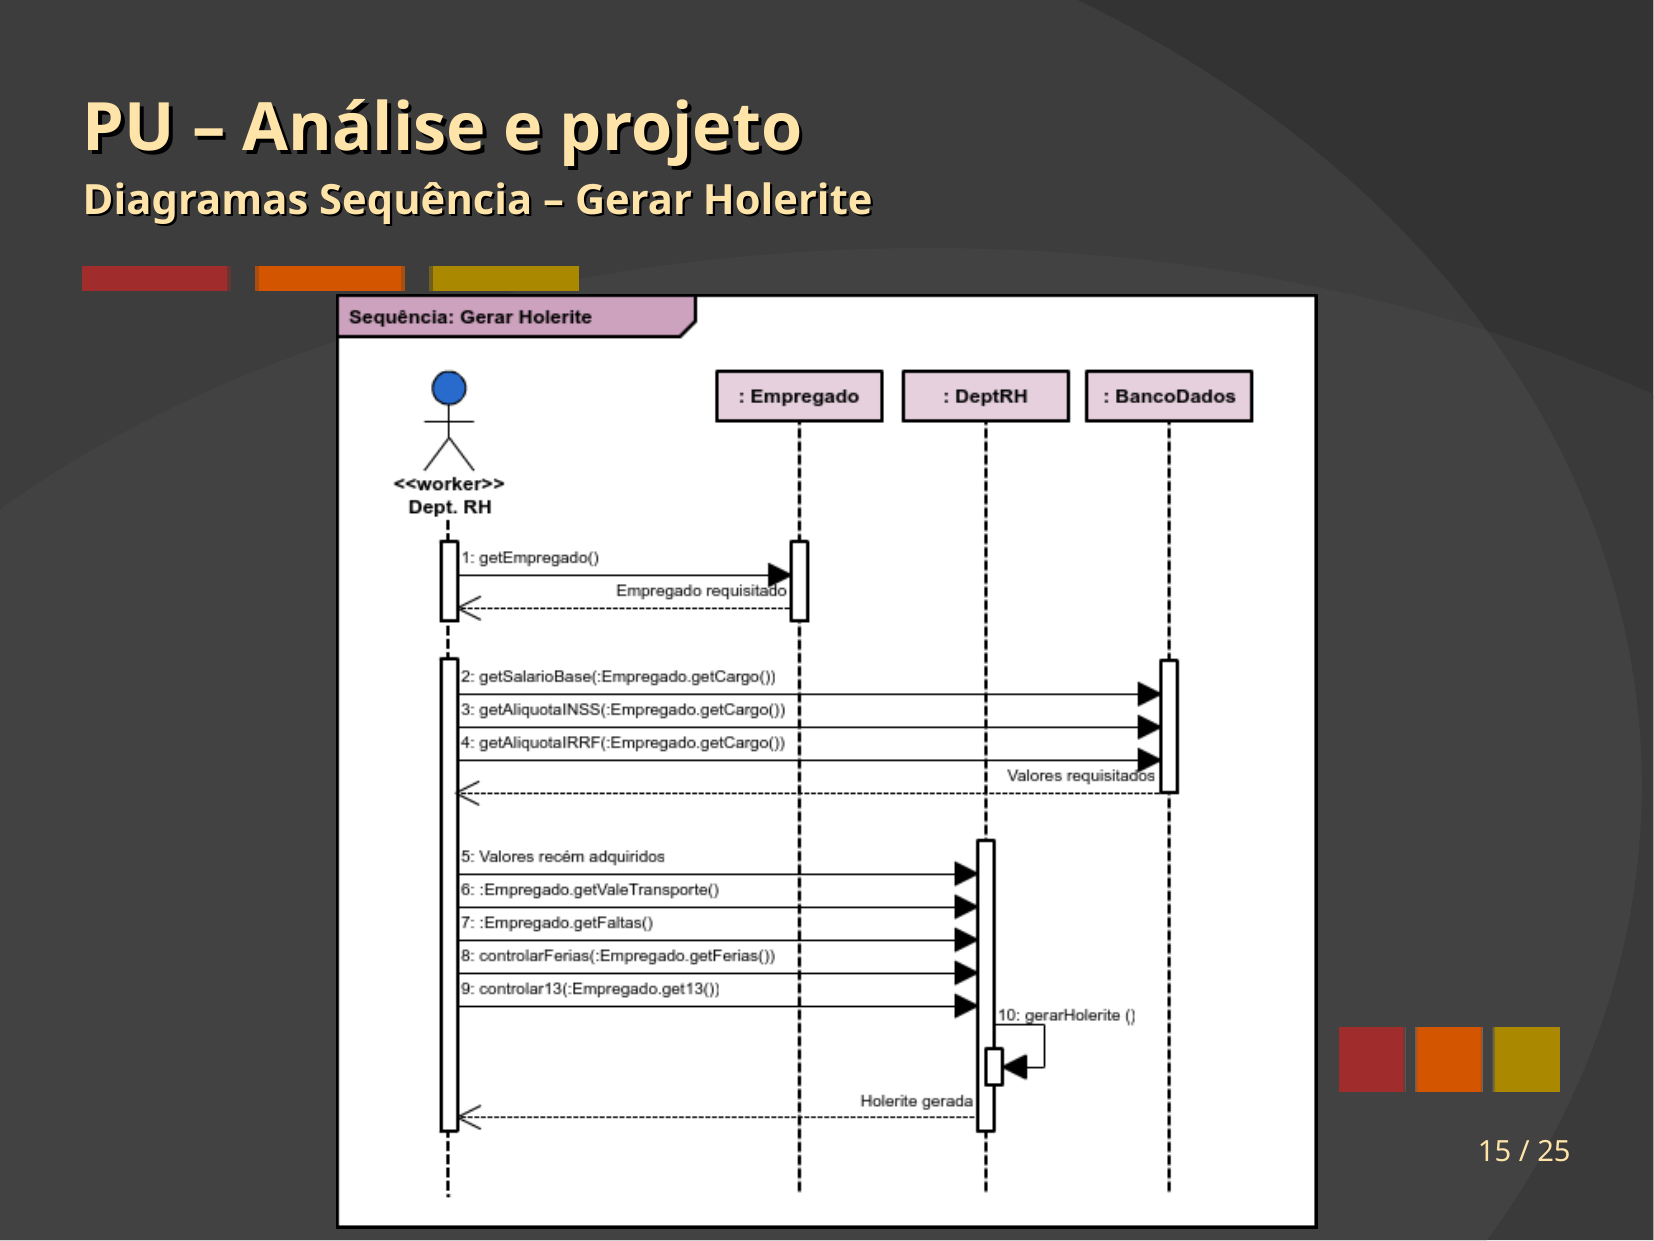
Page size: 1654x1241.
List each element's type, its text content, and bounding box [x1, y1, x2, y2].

picture [336, 294, 1318, 1229]
title PU – Análise e projeto Diagramas Sequência – Gerar Holerite [82, 49, 1571, 257]
picture [82, 266, 579, 291]
picture [1339, 1027, 1560, 1092]
